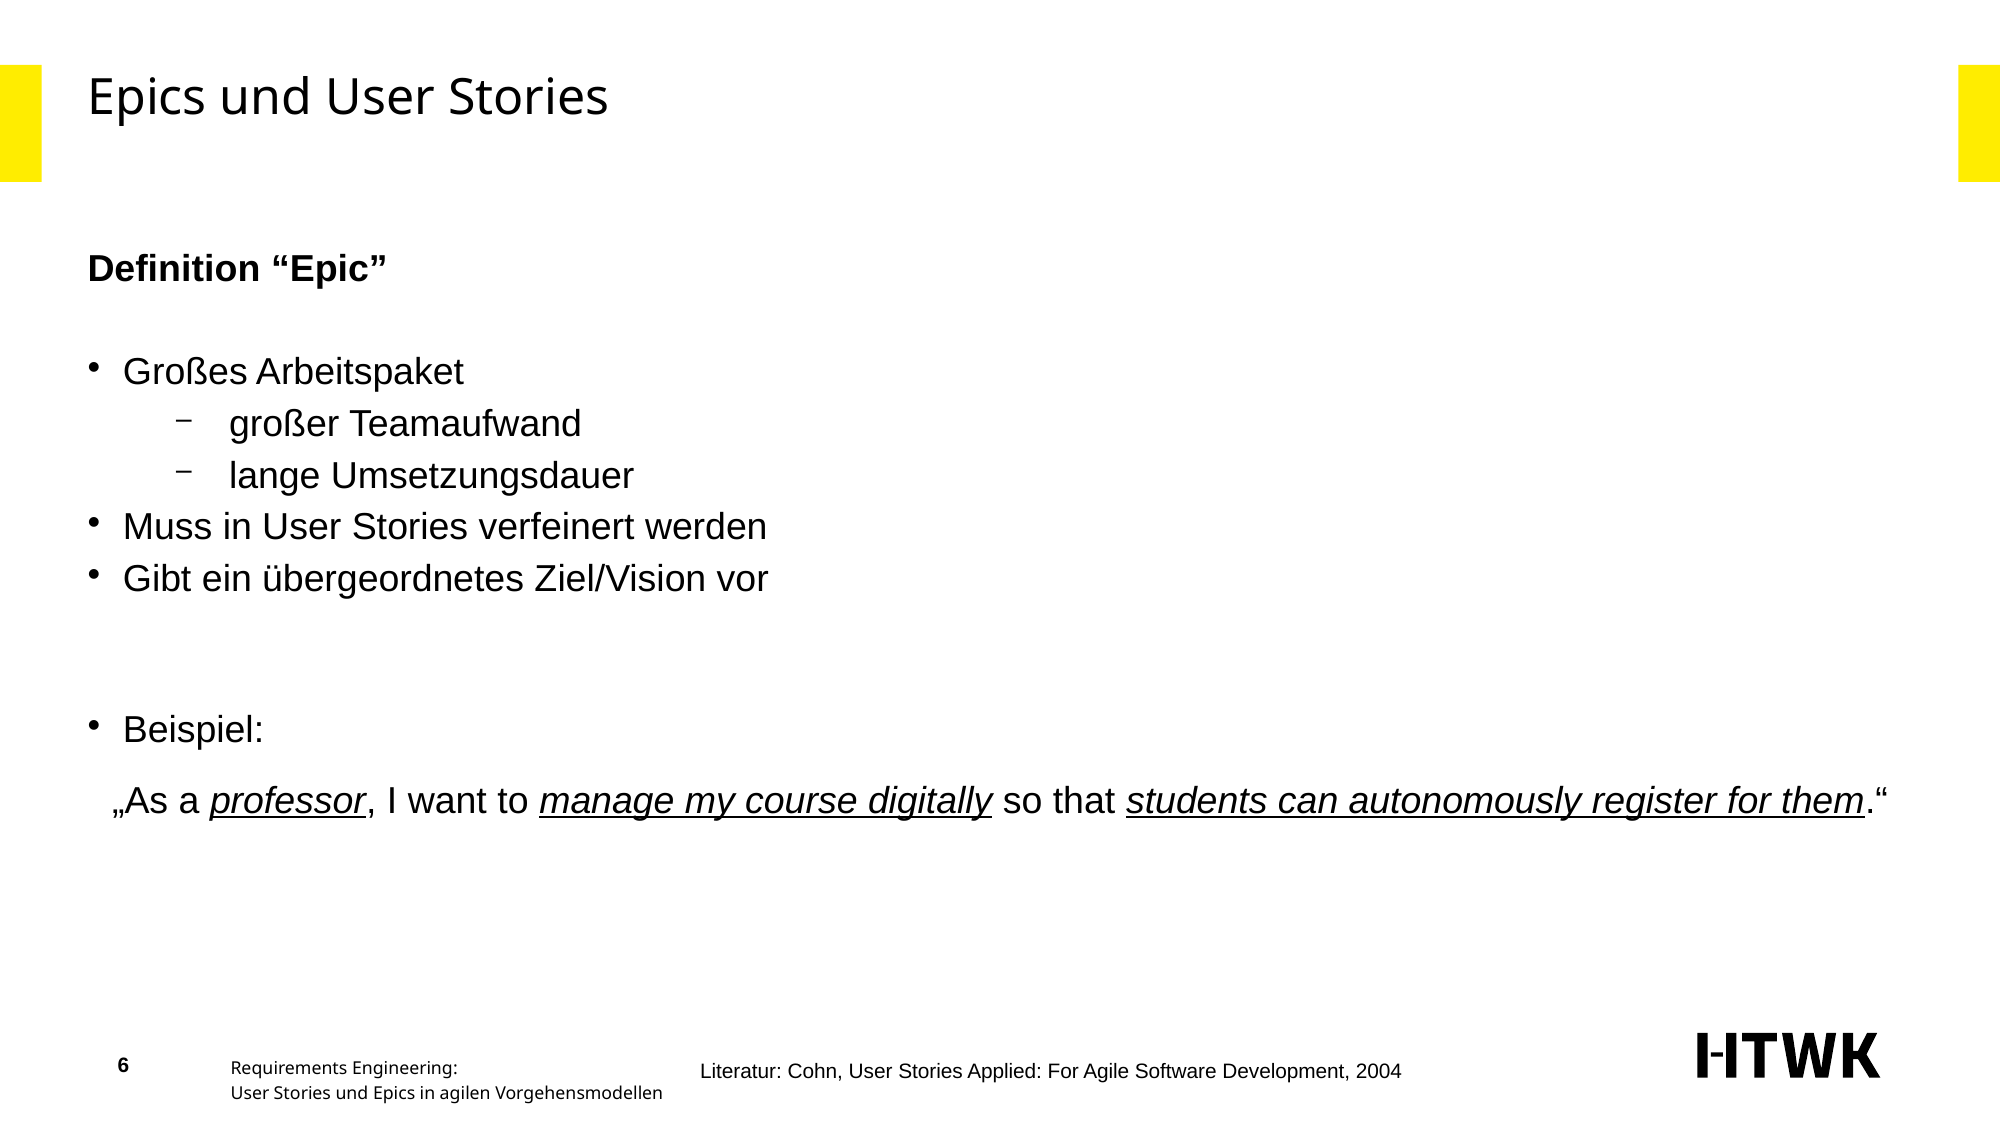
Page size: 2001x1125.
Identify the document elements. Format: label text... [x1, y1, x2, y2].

text_box „As a professor, I want to manage my course digitally so that students can autonomously register for them.“ [97, 769, 1905, 829]
text_box Definition “Epic” Großes Arbeitspaket großer Teamaufwand lange Umsetzungsdauer Muss in User Stories verfeinert werden Gibt ein übergeordnetes Ziel/Vision vor Beispiel: [87, 237, 1949, 739]
text_box Literatur: Cohn, User Stories Applied: For Agile Software Development, 2004 [685, 1050, 1652, 1090]
title Epics und User Stories [87, 59, 1411, 177]
